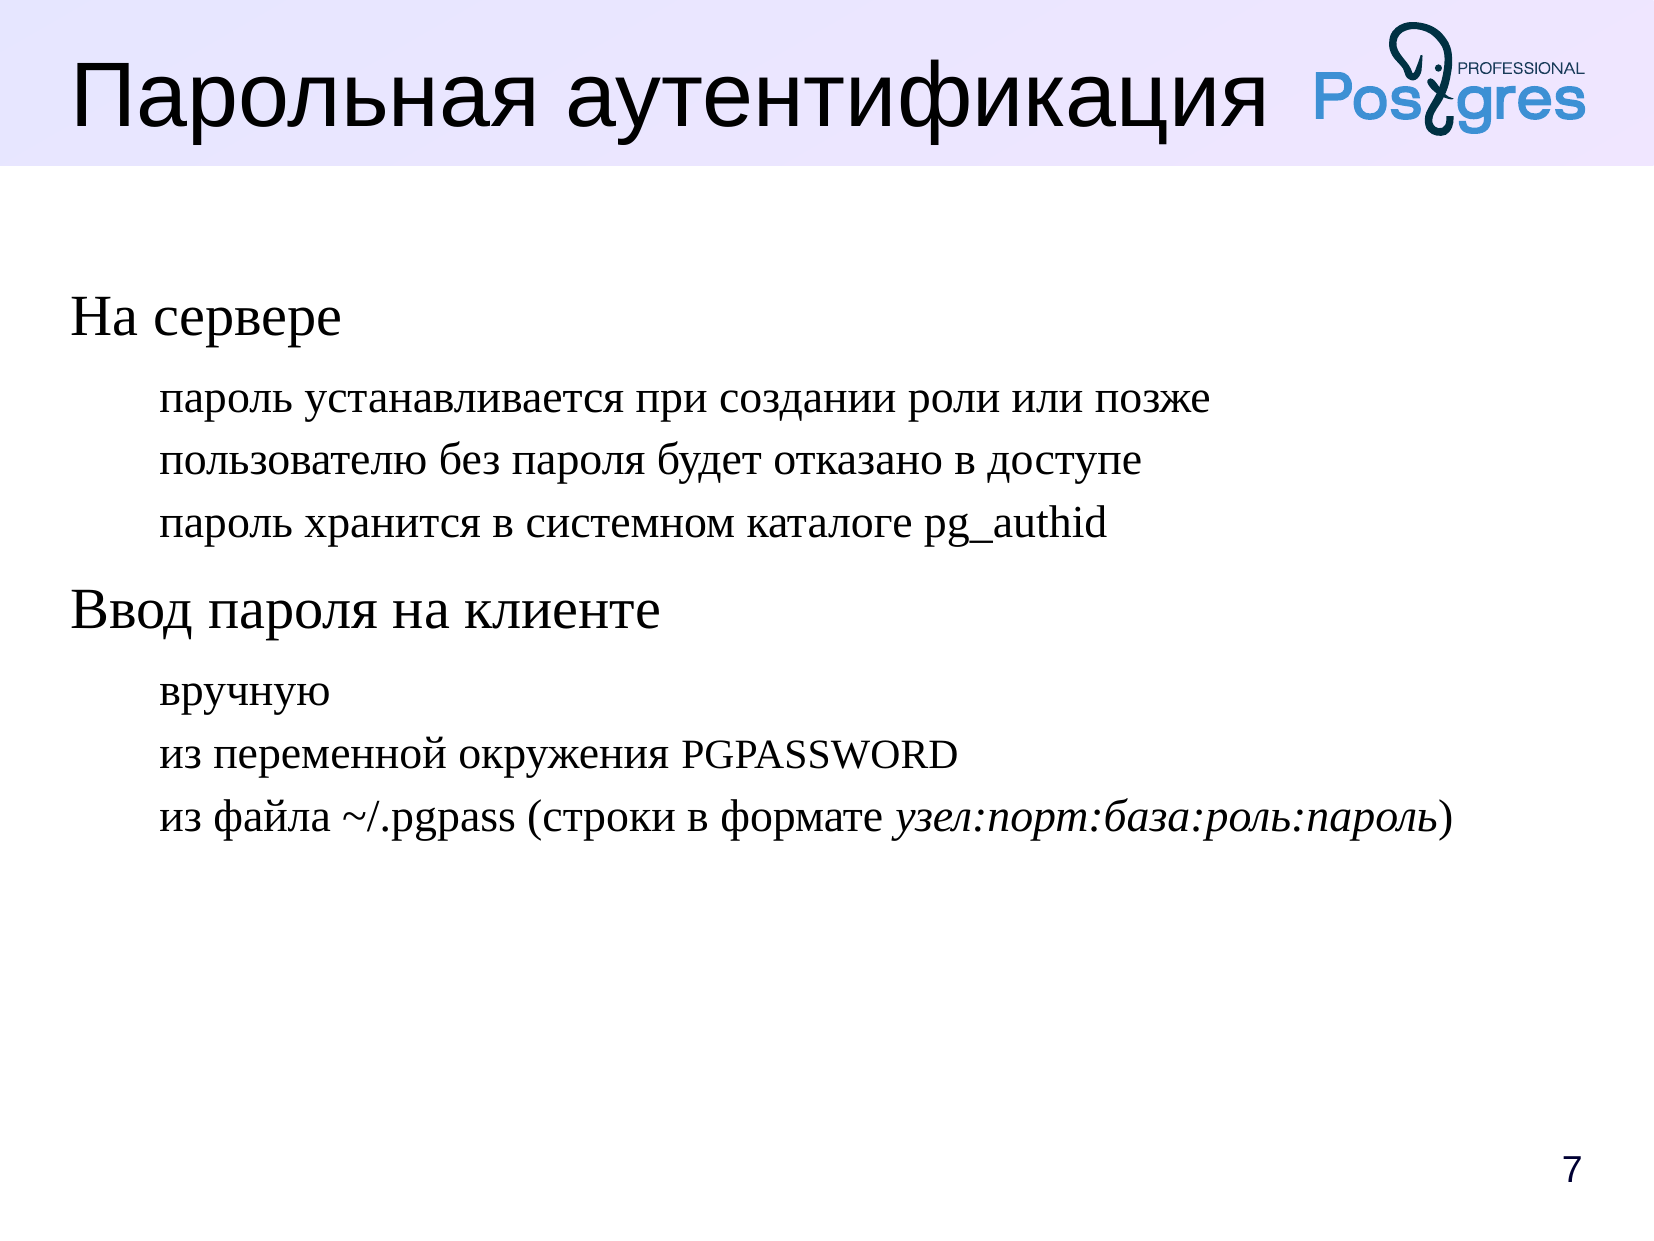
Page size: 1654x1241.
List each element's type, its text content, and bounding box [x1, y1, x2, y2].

title Парольная аутентификация [70, 43, 1276, 147]
list На сервере пароль устанавливается при создании роли или позже пользователю без пароля будет отказано в доступе пароль хранится в системном каталоге pg_authid Ввод пароля на клиенте вручную из переменной окружения PGPASSWORD из файла ~/.pgpass (строки в формате узел:порт:база:роль:пароль) [70, 283, 1583, 1141]
